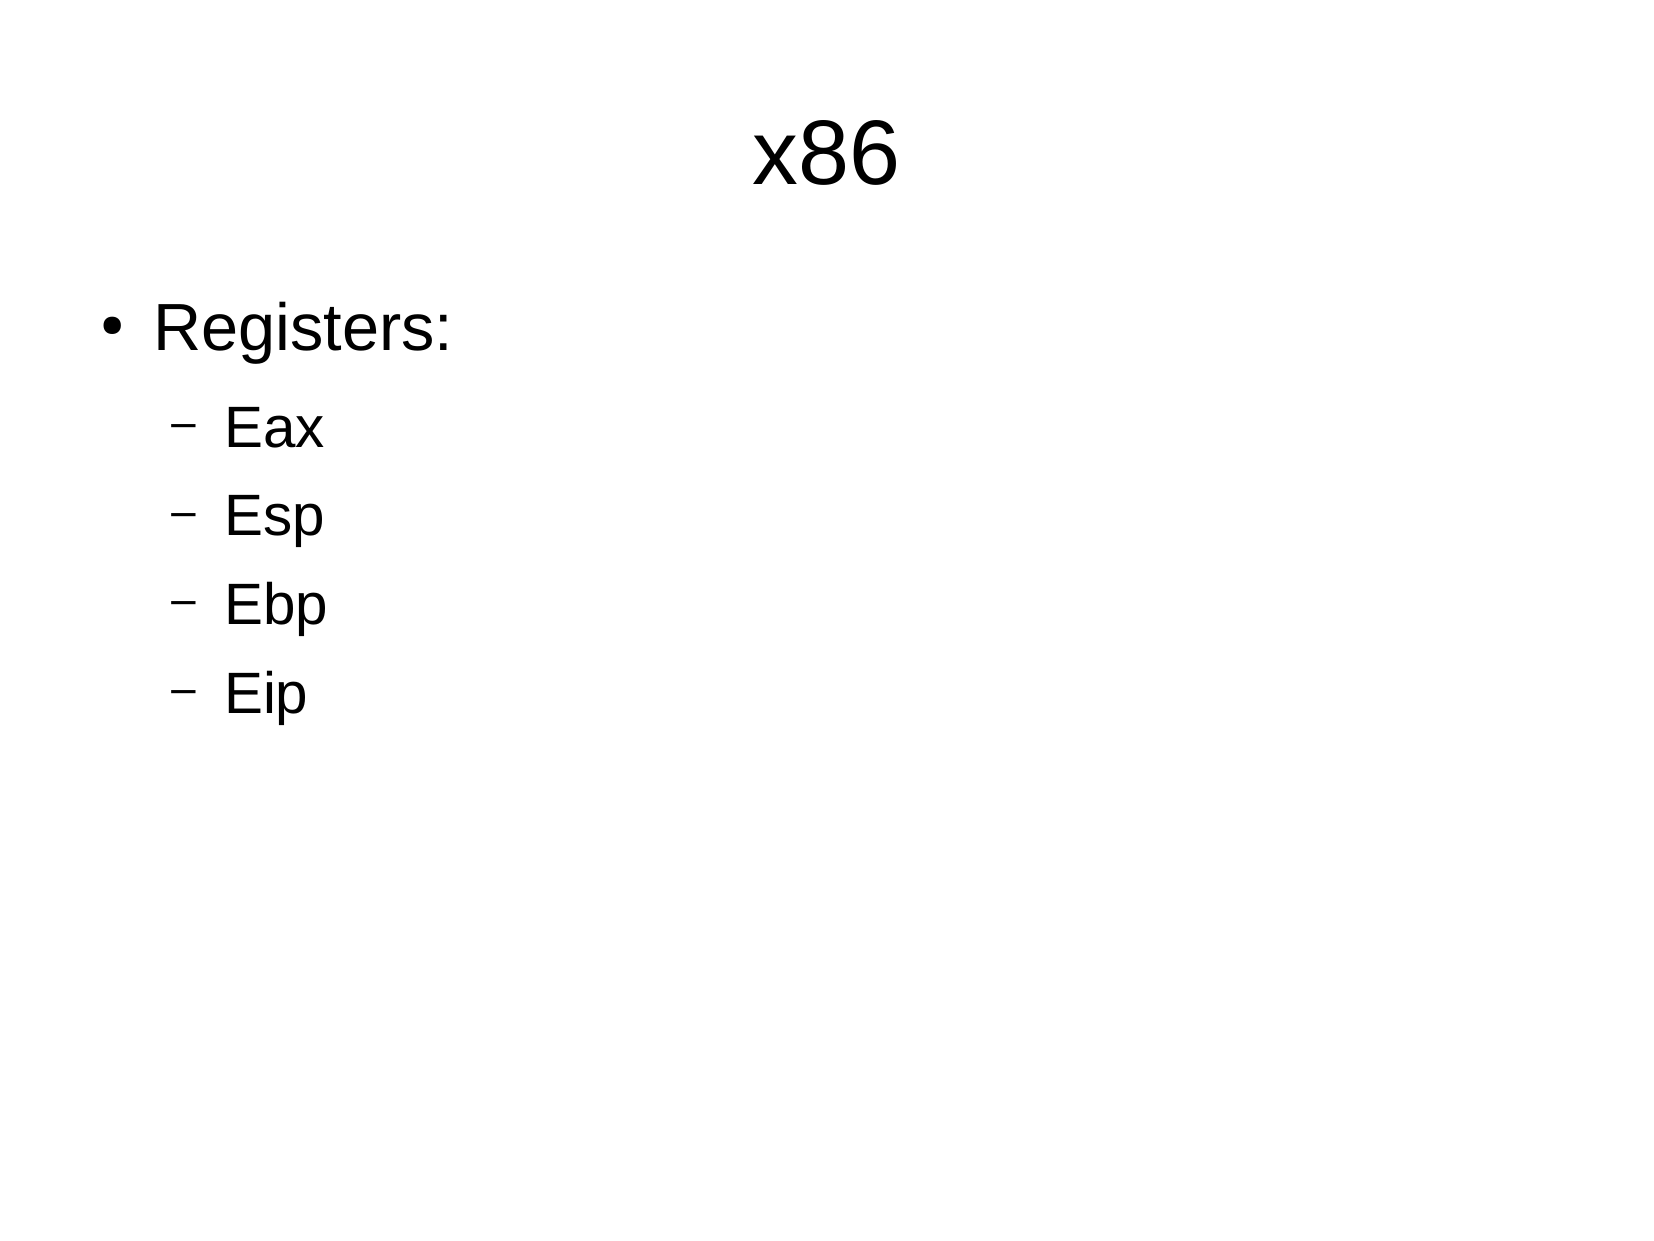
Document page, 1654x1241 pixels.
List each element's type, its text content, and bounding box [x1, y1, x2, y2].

title x86 [82, 49, 1571, 257]
list Registers: Eax Esp Ebp Eip [82, 290, 1571, 1010]
